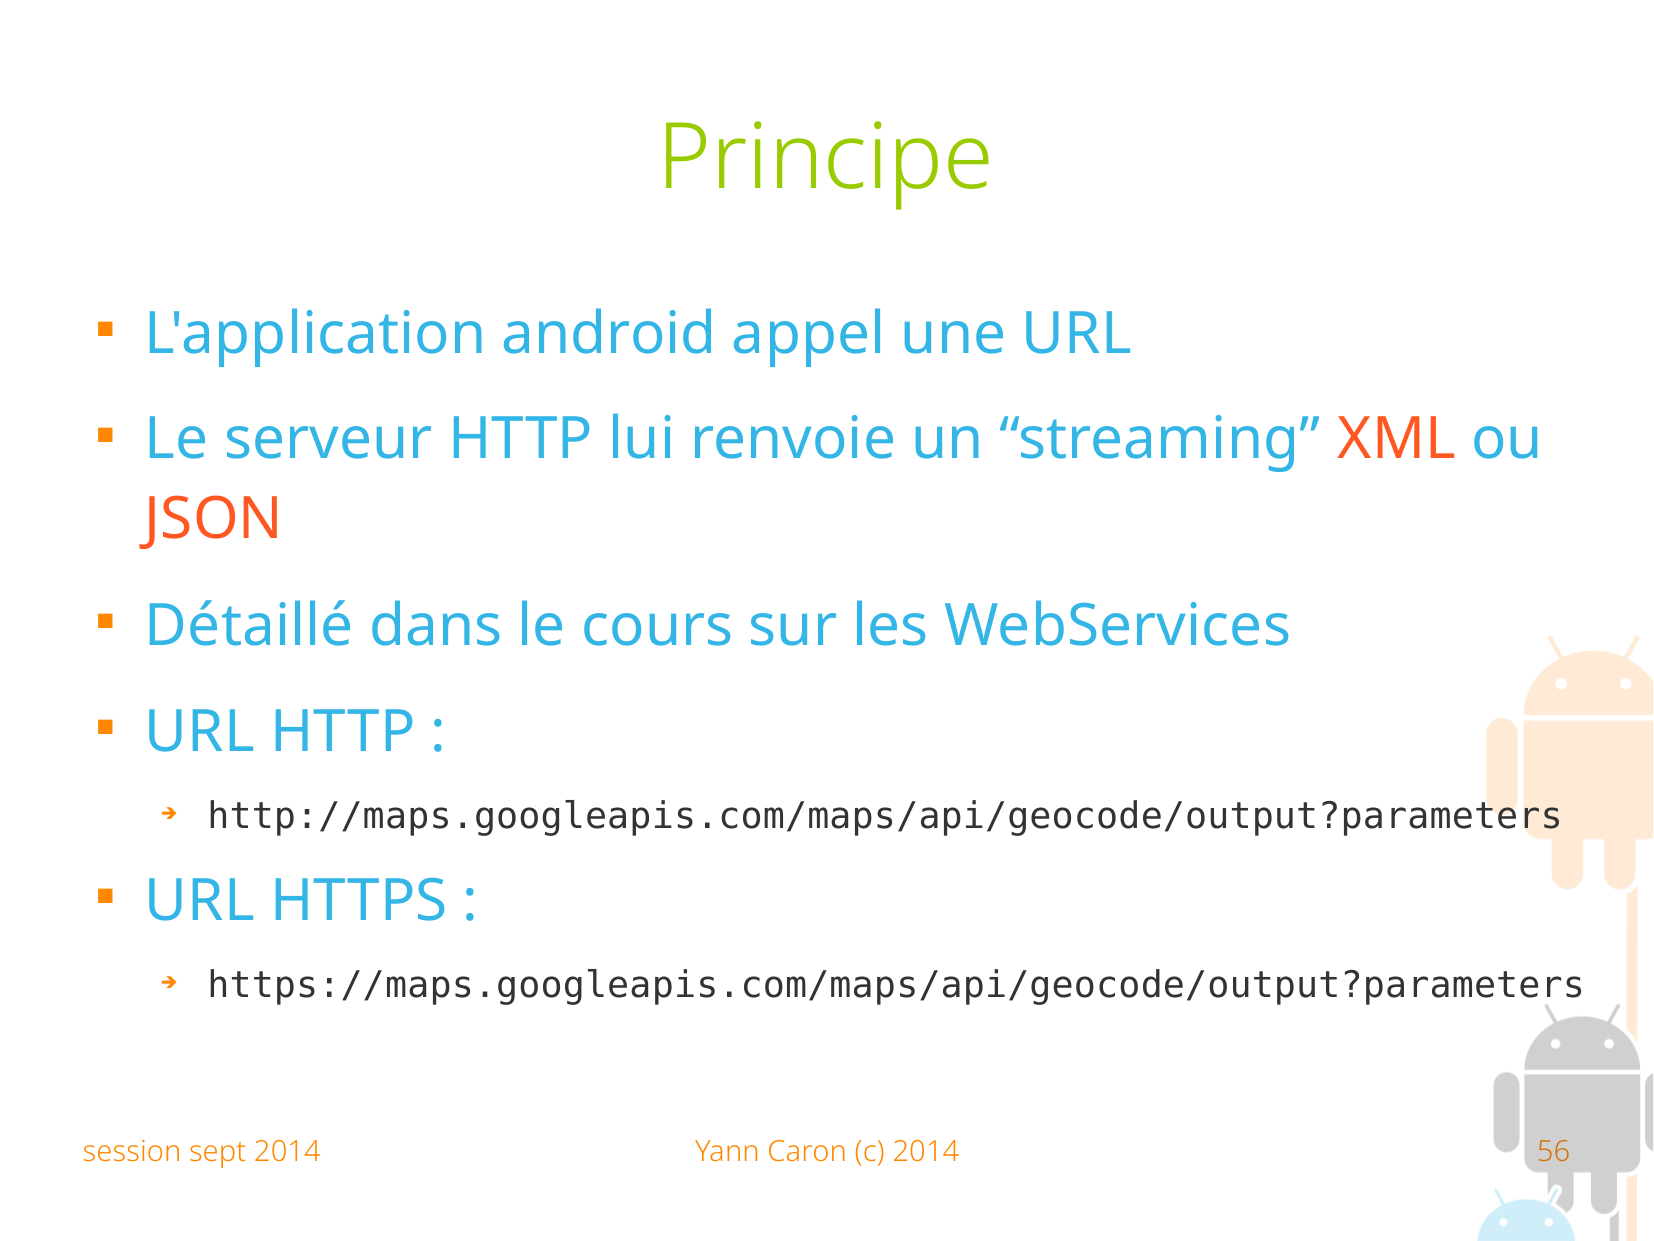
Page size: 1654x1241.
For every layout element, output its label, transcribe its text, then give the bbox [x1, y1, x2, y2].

picture [240, 423, 1654, 1241]
title Principe [82, 49, 1571, 257]
list L'application android appel une URL Le serveur HTTP lui renvoie un “streaming” XML ou JSON Détaillé dans le cours sur les WebServices URL HTTP : http://maps.googleapis.com/maps/api/geocode/output?parameters URL HTTPS : https://maps.googleapis.com/maps/api/geocode/output?parameters [82, 290, 1621, 1010]
